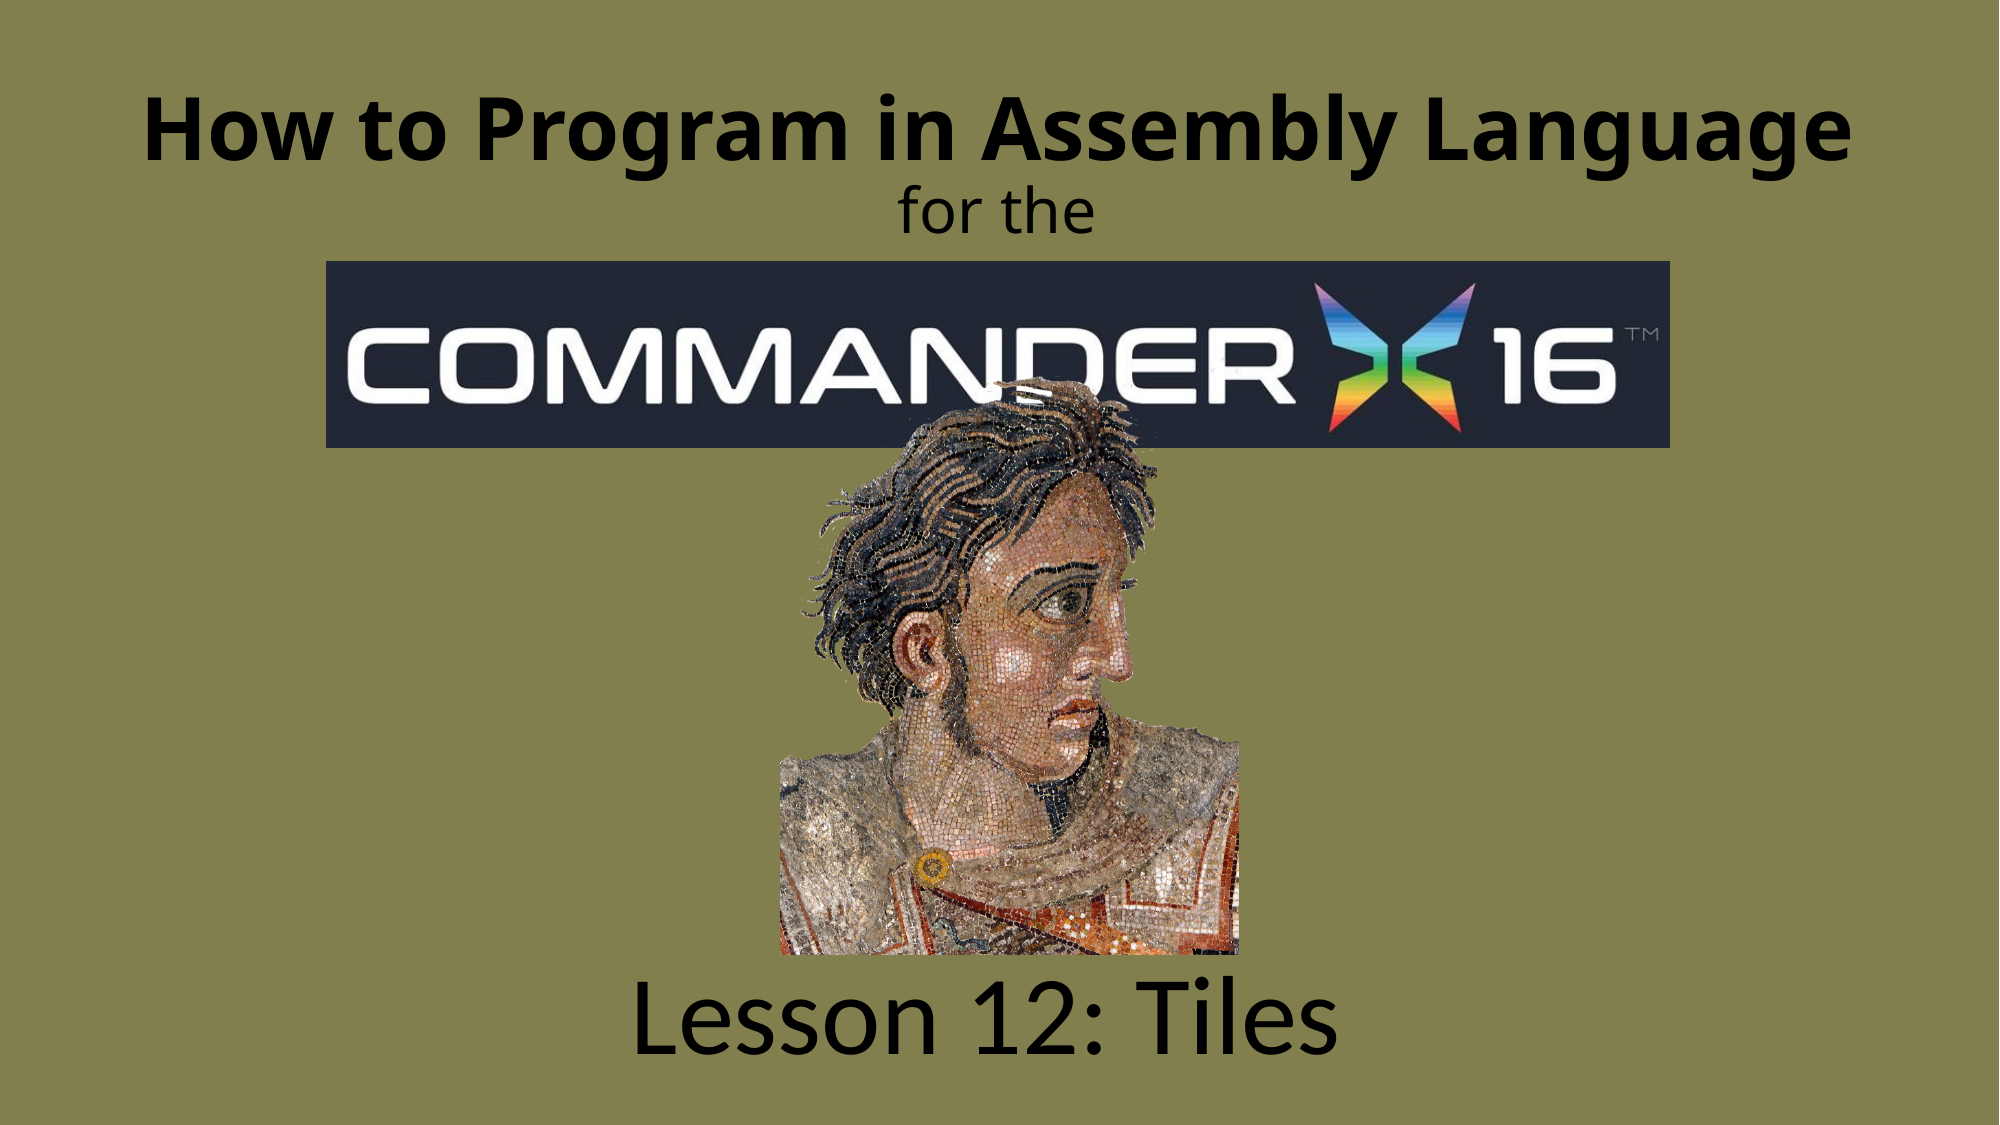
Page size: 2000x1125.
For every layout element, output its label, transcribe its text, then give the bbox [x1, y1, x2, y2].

title How to Program in Assembly Language for the [60, 22, 1935, 255]
subtitle Lesson 12: Tiles [48, 949, 1924, 1076]
picture [326, 261, 1670, 955]
